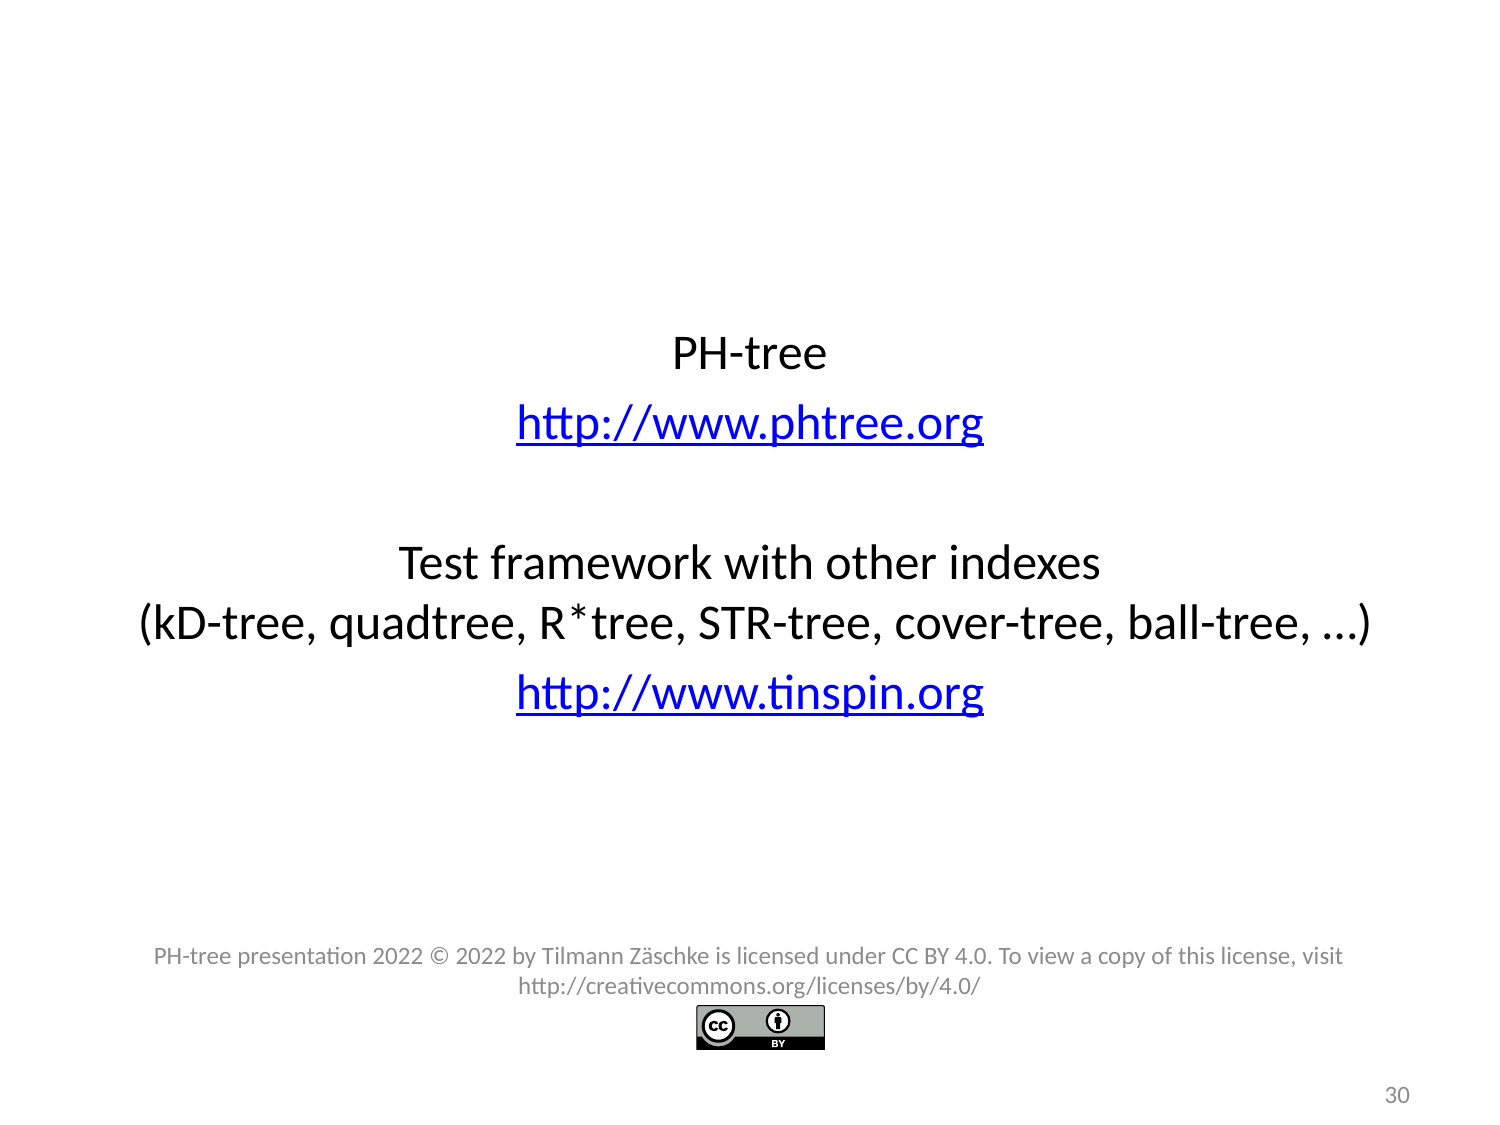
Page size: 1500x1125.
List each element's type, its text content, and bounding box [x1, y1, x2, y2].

text_box <number> [1074, 1079, 1425, 1107]
picture [696, 1005, 826, 1051]
text_box PH-tree http://www.phtree.org Test framework with other indexes (kD-tree, quadtree, R*tree, STR-tree, cover-tree, ball-tree, …) http://www.tinspin.org PH-tree presentation 2022 © 2022 by Tilmann Zäschke is licensed under CC BY 4.0. To view a copy of this license, visit http://creativecommons.org/licenses/by/4.0/ [75, 312, 1425, 1038]
